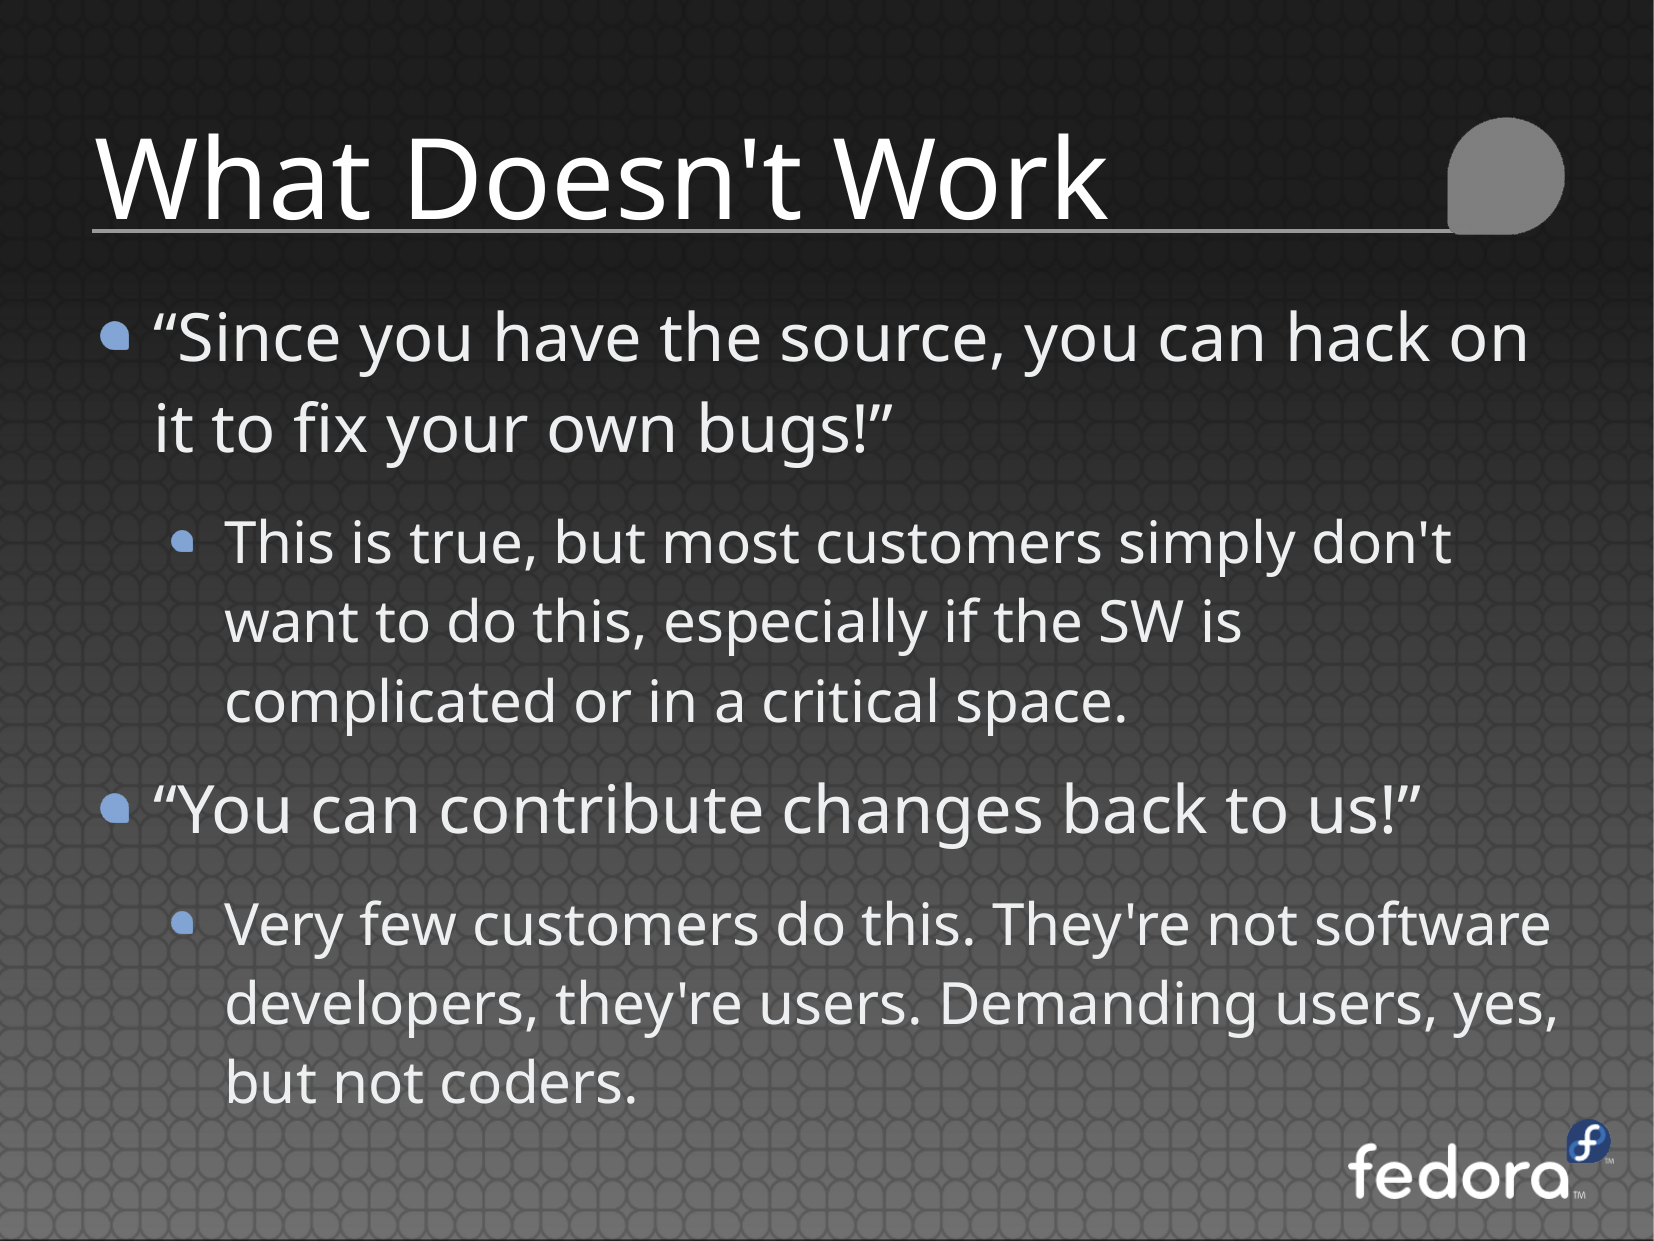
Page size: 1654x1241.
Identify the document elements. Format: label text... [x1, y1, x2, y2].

picture [0, 0, 1654, 1241]
title What Doesn't Work [94, 100, 1426, 251]
list “Since you have the source, you can hack on it to fix your own bugs!” This is true, but most customers simply don't want to do this, especially if the SW is complicated or in a critical space. “You can contribute changes back to us!” Very few customers do this. They're not software developers, they're users. Demanding users, yes, but not coders. [82, 290, 1571, 1094]
